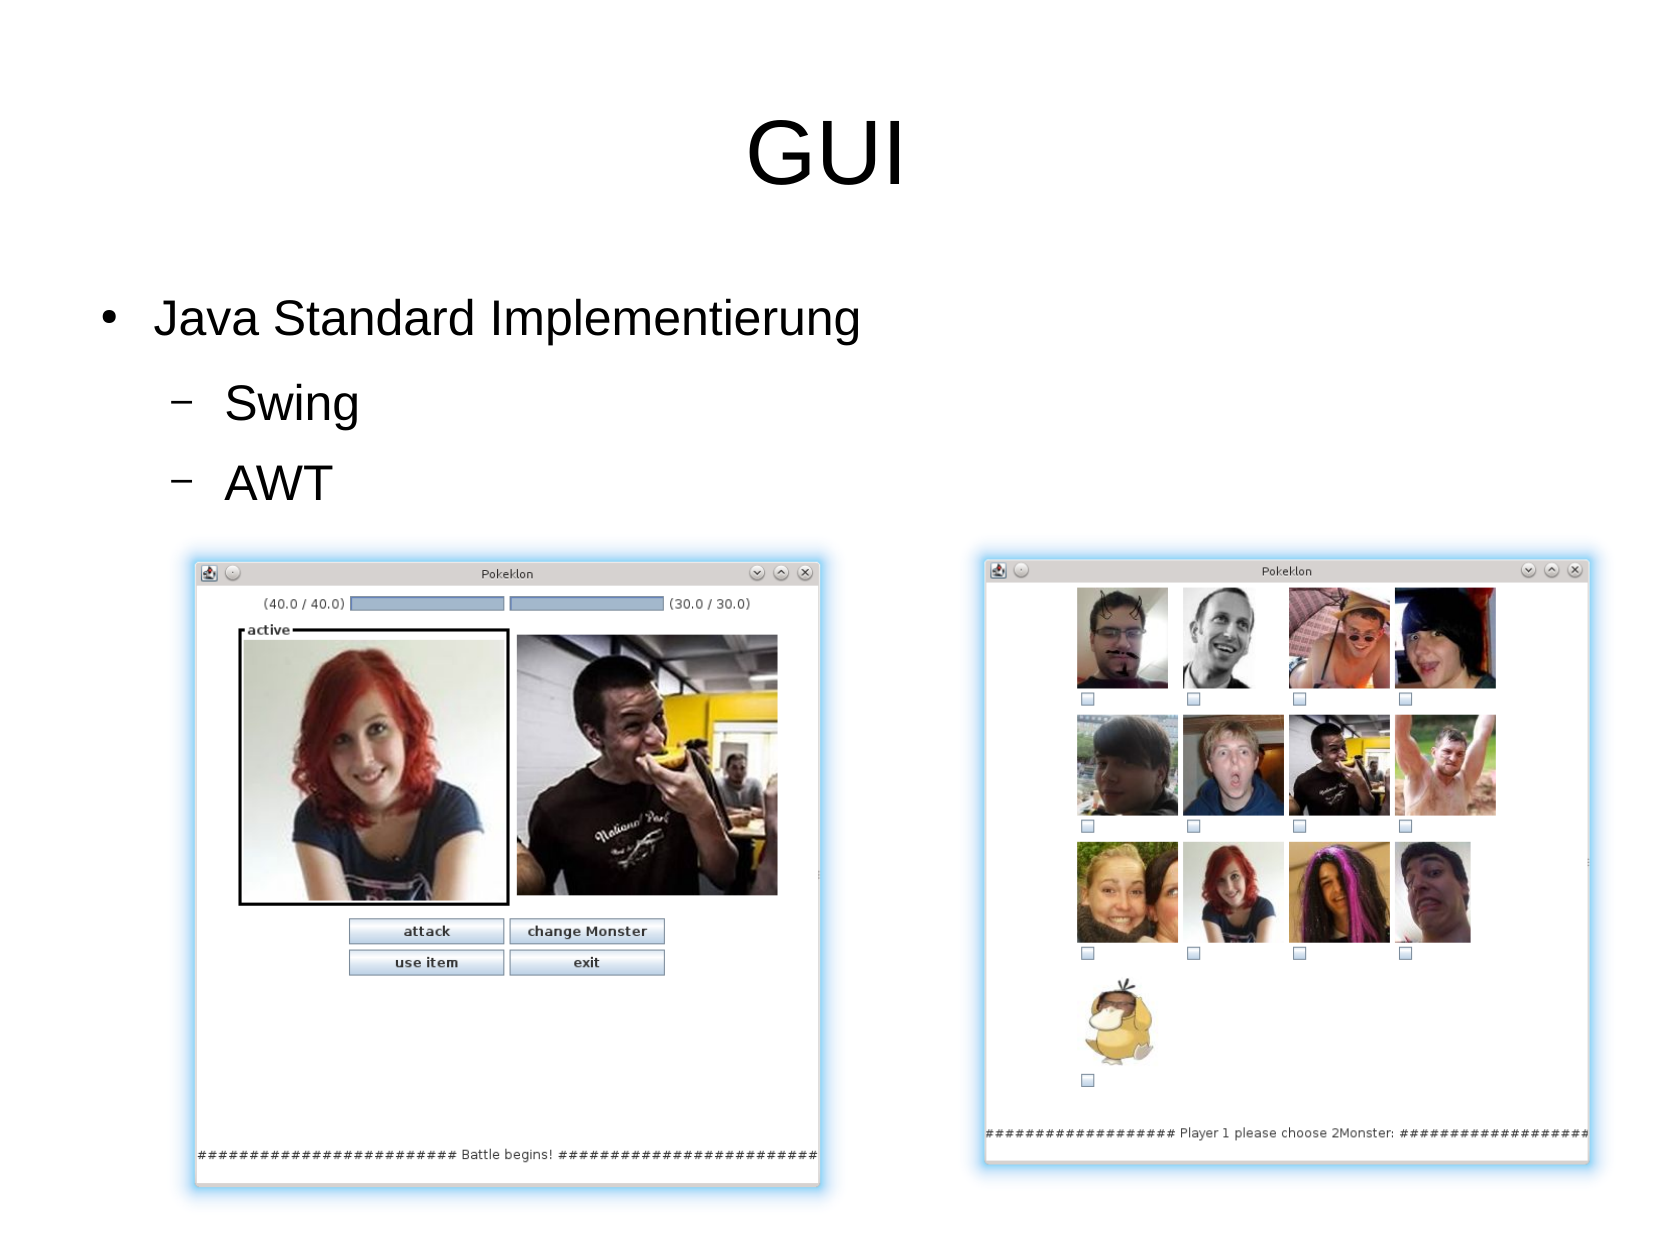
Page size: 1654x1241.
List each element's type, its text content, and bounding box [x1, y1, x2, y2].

title GUI [82, 49, 1571, 257]
picture [944, 519, 1630, 1205]
picture [153, 520, 862, 1229]
list Java Standard Implementierung Swing AWT [82, 290, 1571, 1010]
